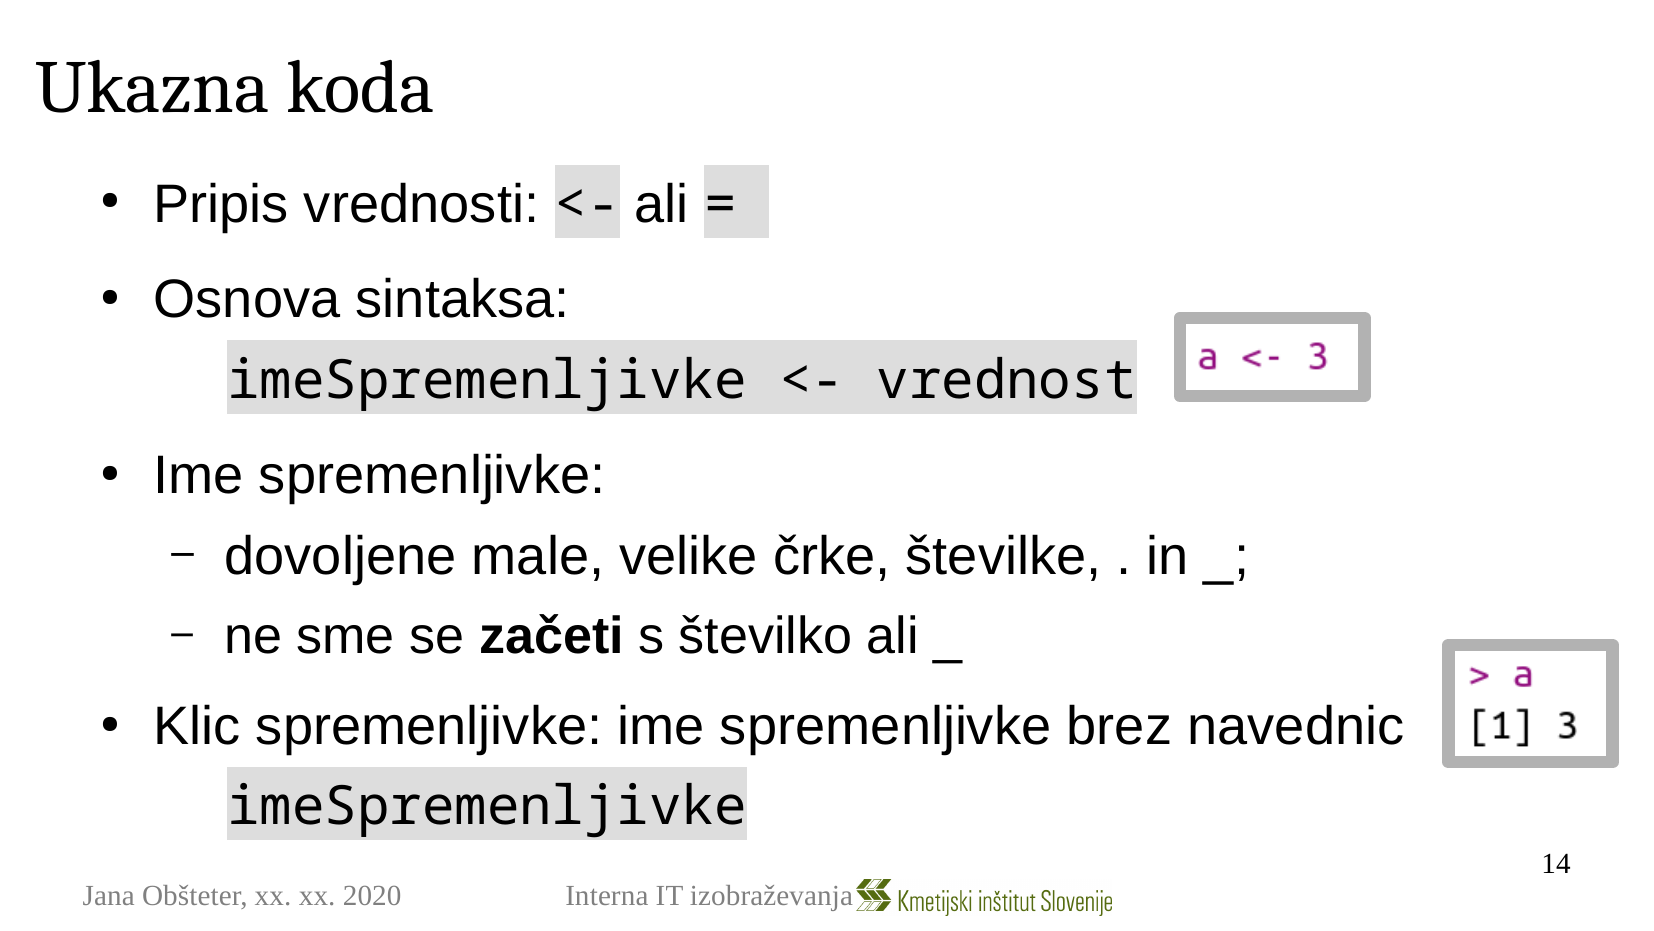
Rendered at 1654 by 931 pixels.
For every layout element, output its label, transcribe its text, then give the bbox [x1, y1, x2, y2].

picture [1454, 651, 1607, 756]
picture [1186, 324, 1359, 390]
picture [856, 879, 1112, 916]
title Ukazna koda [35, 21, 1524, 154]
list Pripis vrednosti: <- ali = Osnova sintaksa: imeSpremenljivke <- vrednost Ime spremenljivke: dovoljene male, velike črke, številke, . in _; ne sme se začeti s številko ali _ Klic spremenljivke: ime spremenljivke brez navednic imeSpremenljivke [82, 153, 1571, 848]
